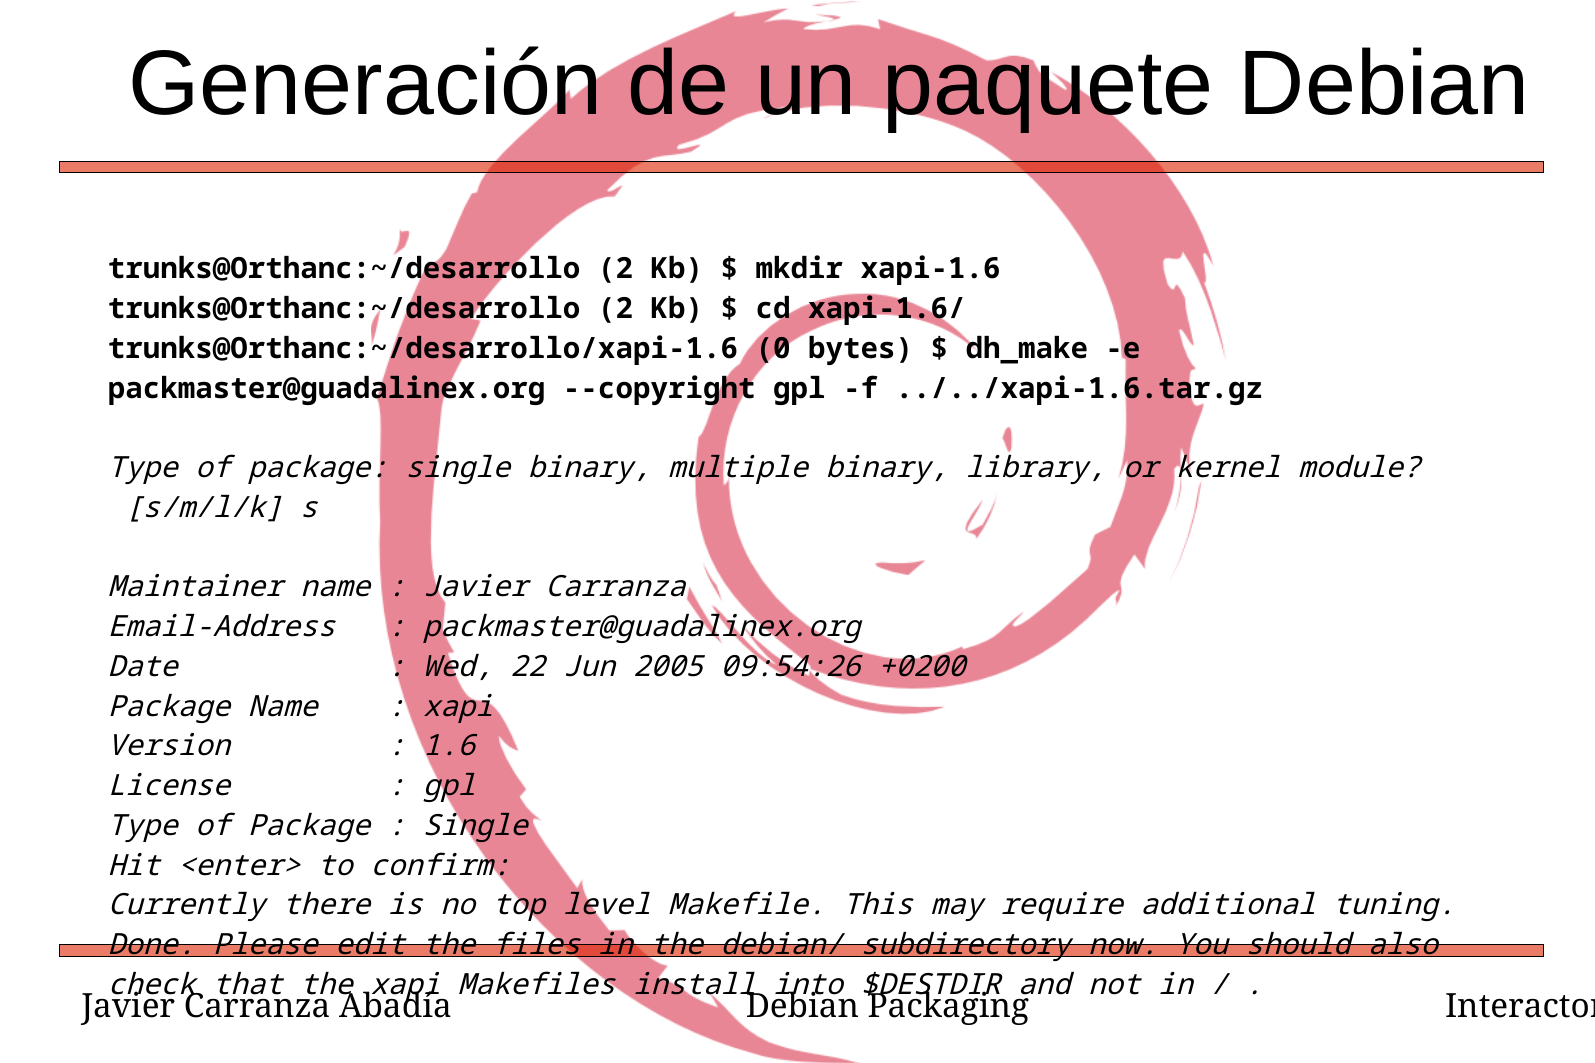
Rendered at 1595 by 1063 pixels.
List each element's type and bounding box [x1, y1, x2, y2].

text_box [762, 944, 771, 952]
text_box [726, 944, 735, 952]
text_box [358, 944, 367, 952]
text_box [919, 944, 928, 952]
text_box [1374, 946, 1382, 952]
picture [371, 173, 1226, 944]
text_box [1426, 944, 1436, 952]
text_box [1024, 944, 1034, 952]
text_box [112, 944, 123, 952]
picture [371, 1001, 377, 1015]
text_box [271, 946, 279, 952]
text_box [1286, 944, 1296, 952]
text_box [59, 944, 1061, 957]
text_box [59, 161, 1544, 173]
picture [371, 1, 1226, 161]
text_box [1062, 944, 1544, 957]
text_box [131, 944, 141, 952]
text_box [1199, 944, 1209, 952]
text_box [796, 946, 804, 952]
text_box [1339, 944, 1348, 952]
text_box [1216, 944, 1225, 952]
text_box [902, 944, 911, 952]
text_box [884, 944, 893, 952]
text_box [1111, 944, 1121, 952]
picture [371, 957, 1226, 1063]
text_box [1304, 944, 1313, 952]
